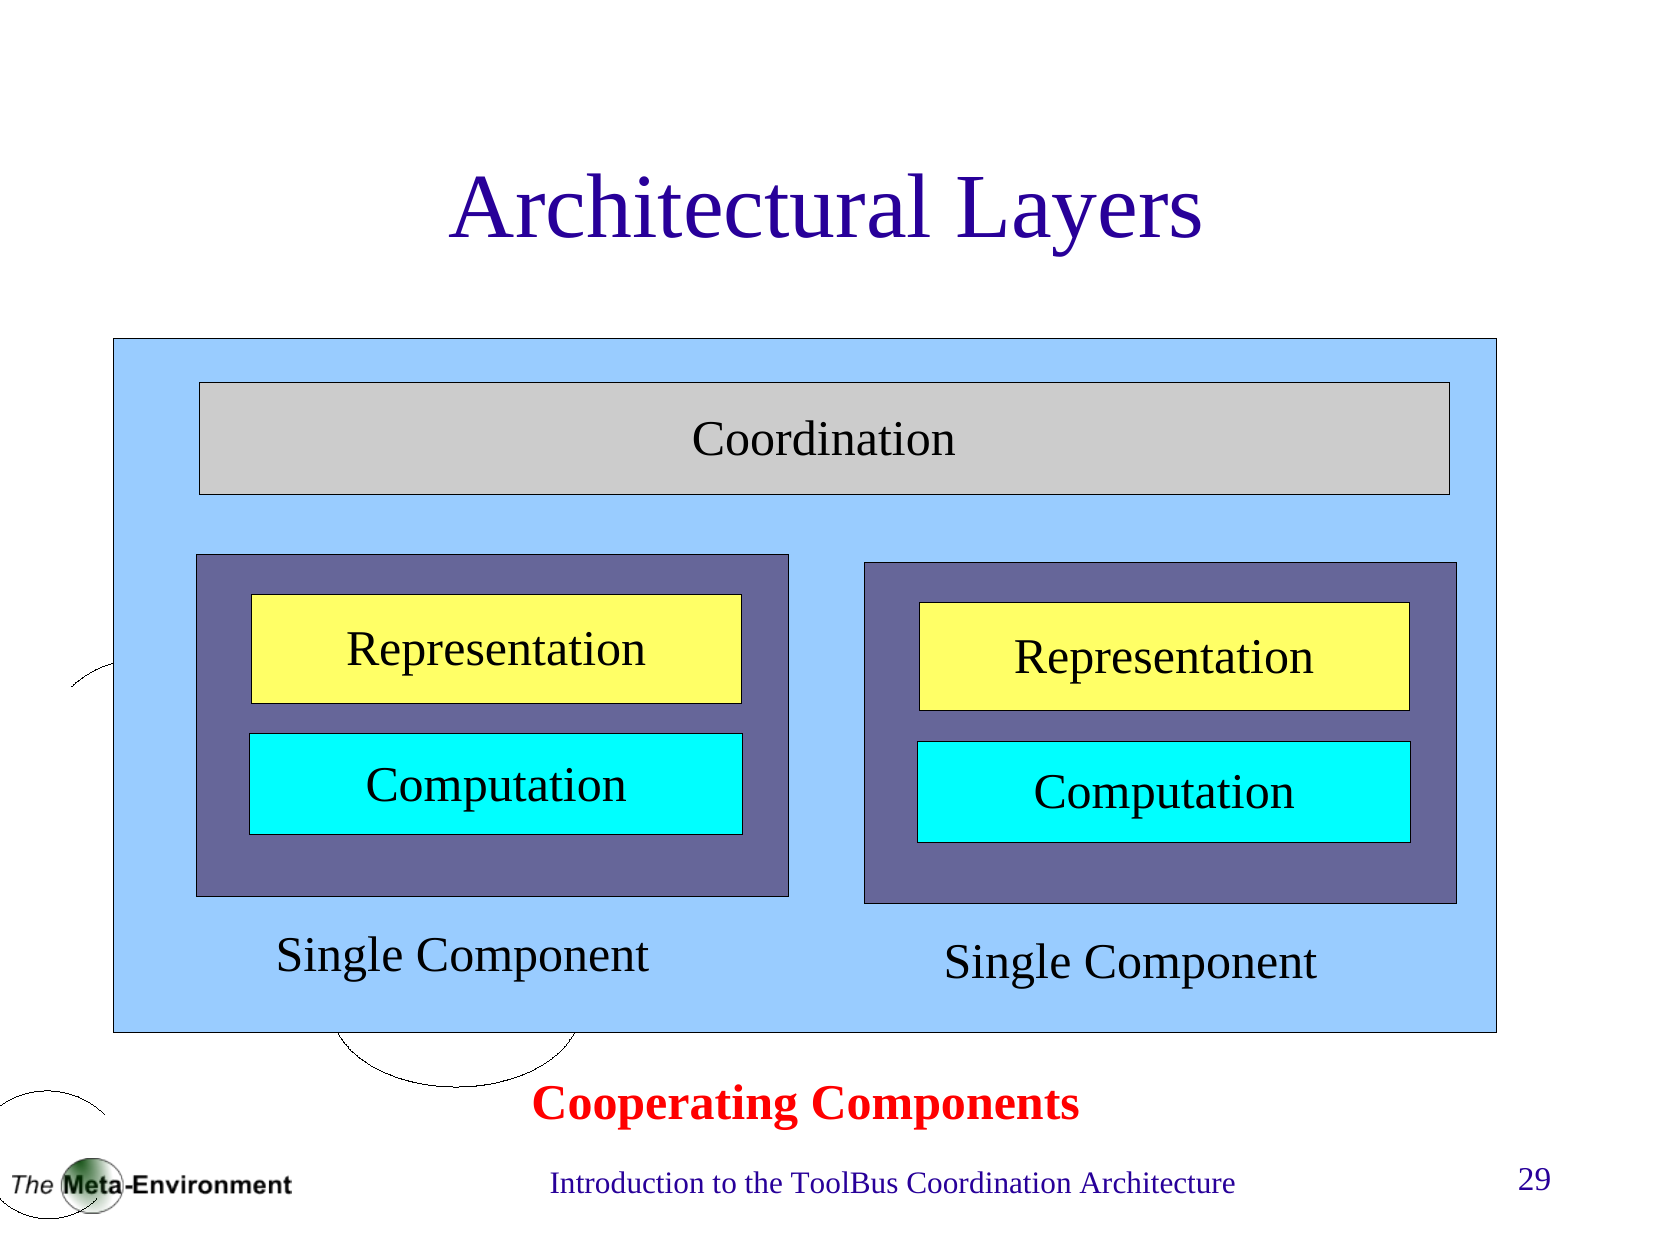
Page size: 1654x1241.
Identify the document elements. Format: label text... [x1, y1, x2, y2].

text_box Representation [251, 594, 742, 704]
text_box Computation [917, 741, 1411, 843]
text_box Cooperating Components [531, 1075, 1081, 1136]
text_box Single Component [943, 934, 1318, 995]
text_box Computation [249, 733, 743, 835]
text_box Coordination [199, 382, 1450, 495]
picture [12, 1158, 292, 1214]
text_box [113, 338, 1497, 1033]
title Architectural Layers [121, 102, 1534, 311]
text_box Representation [919, 602, 1410, 711]
text_box Single Component [275, 926, 650, 988]
